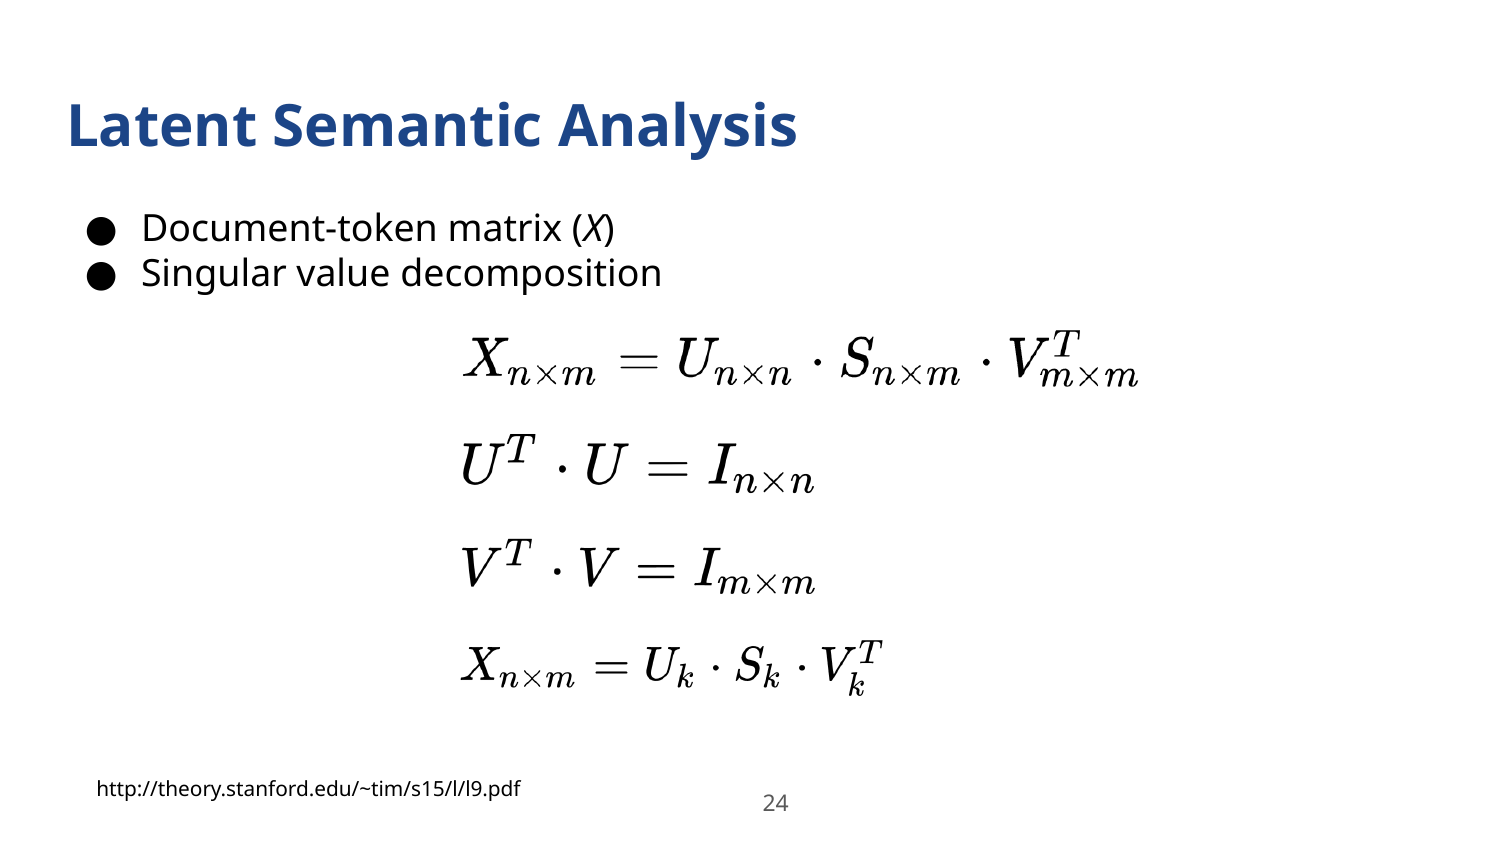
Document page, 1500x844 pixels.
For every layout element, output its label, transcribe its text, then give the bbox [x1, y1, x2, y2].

text_box http://theory.stanford.edu/~tim/s15/l/l9.pdf [81, 760, 568, 803]
picture [459, 324, 1146, 393]
slide_number <number> [714, 771, 805, 837]
list Document-token matrix (X) Singular value decomposition [51, 189, 1449, 750]
picture [459, 429, 821, 498]
picture [459, 534, 821, 599]
title Latent Semantic Analysis [51, 72, 1449, 167]
picture [459, 635, 887, 700]
